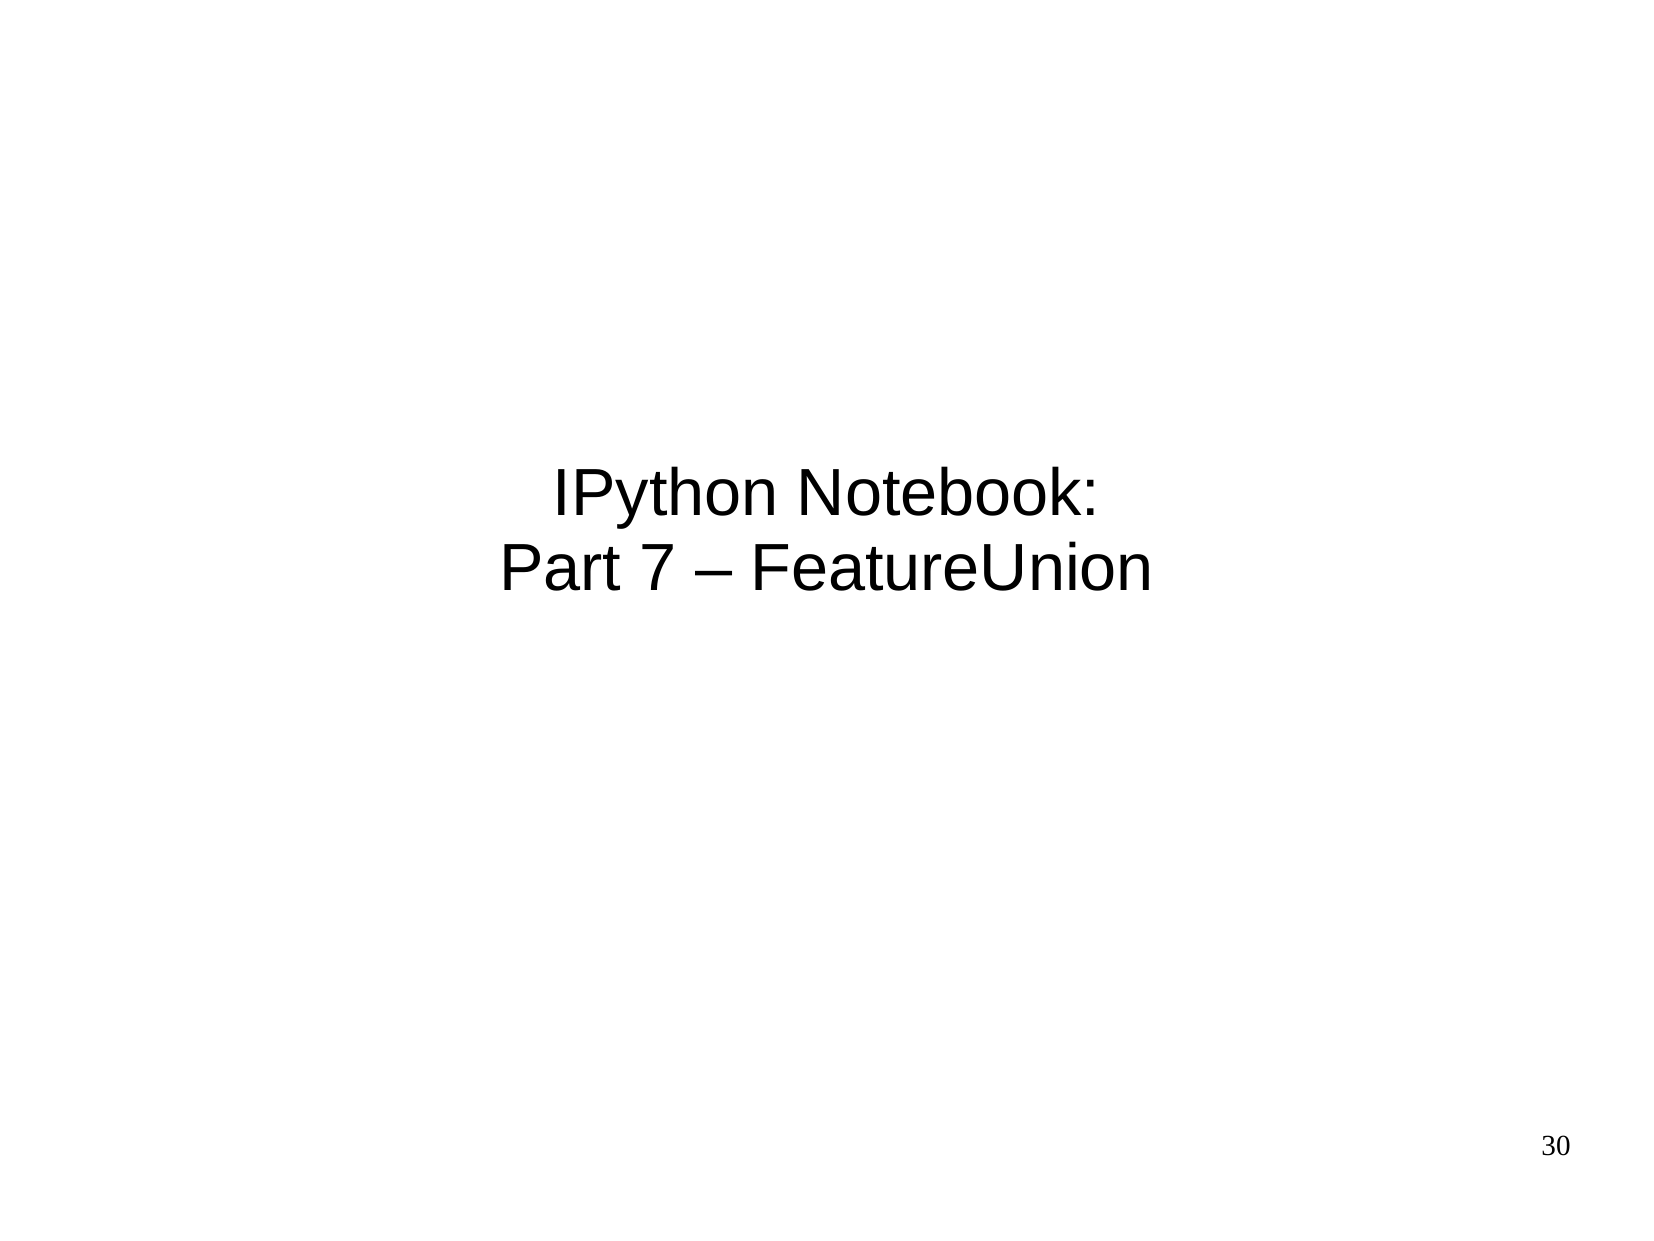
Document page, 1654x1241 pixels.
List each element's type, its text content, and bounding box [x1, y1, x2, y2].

text_box IPython Notebook: Part 7 – FeatureUnion [82, 49, 1571, 1010]
